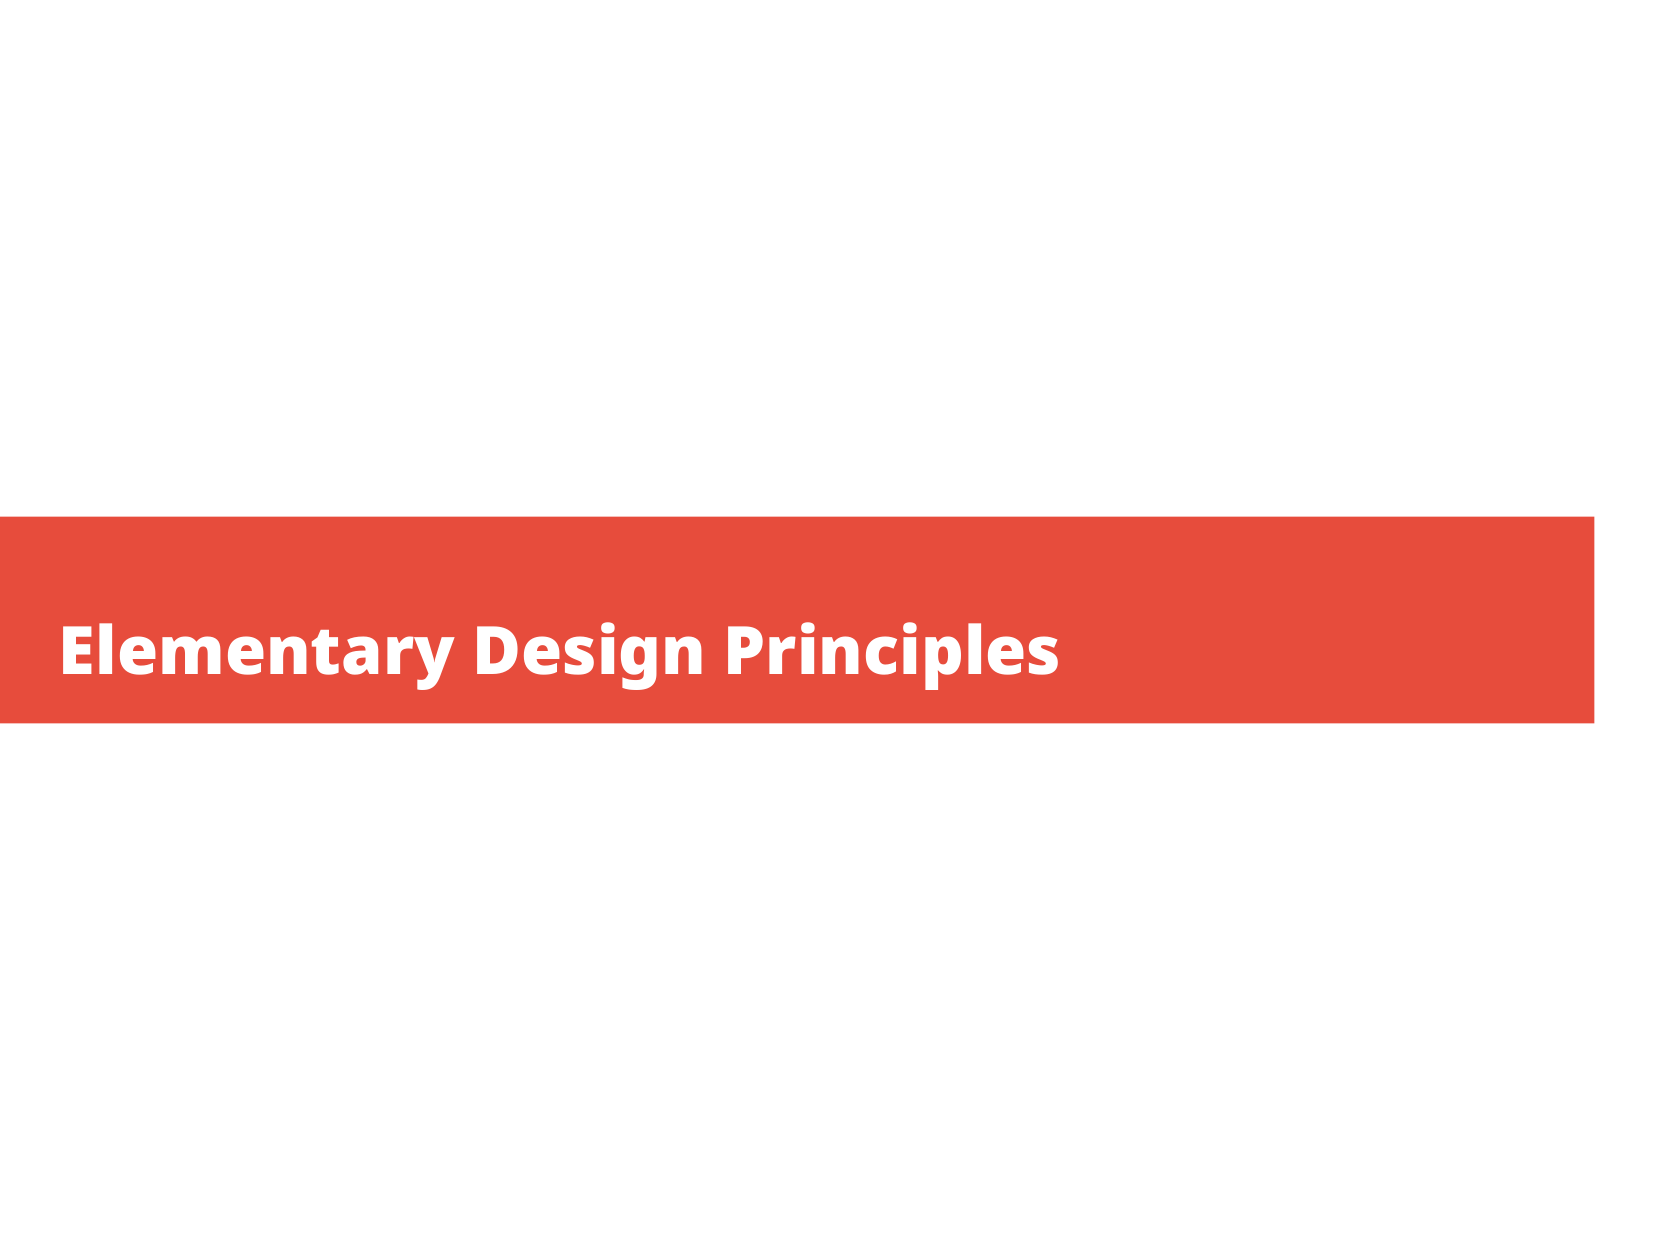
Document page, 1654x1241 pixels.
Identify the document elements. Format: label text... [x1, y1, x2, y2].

title Elementary Design Principles [59, 546, 1595, 694]
